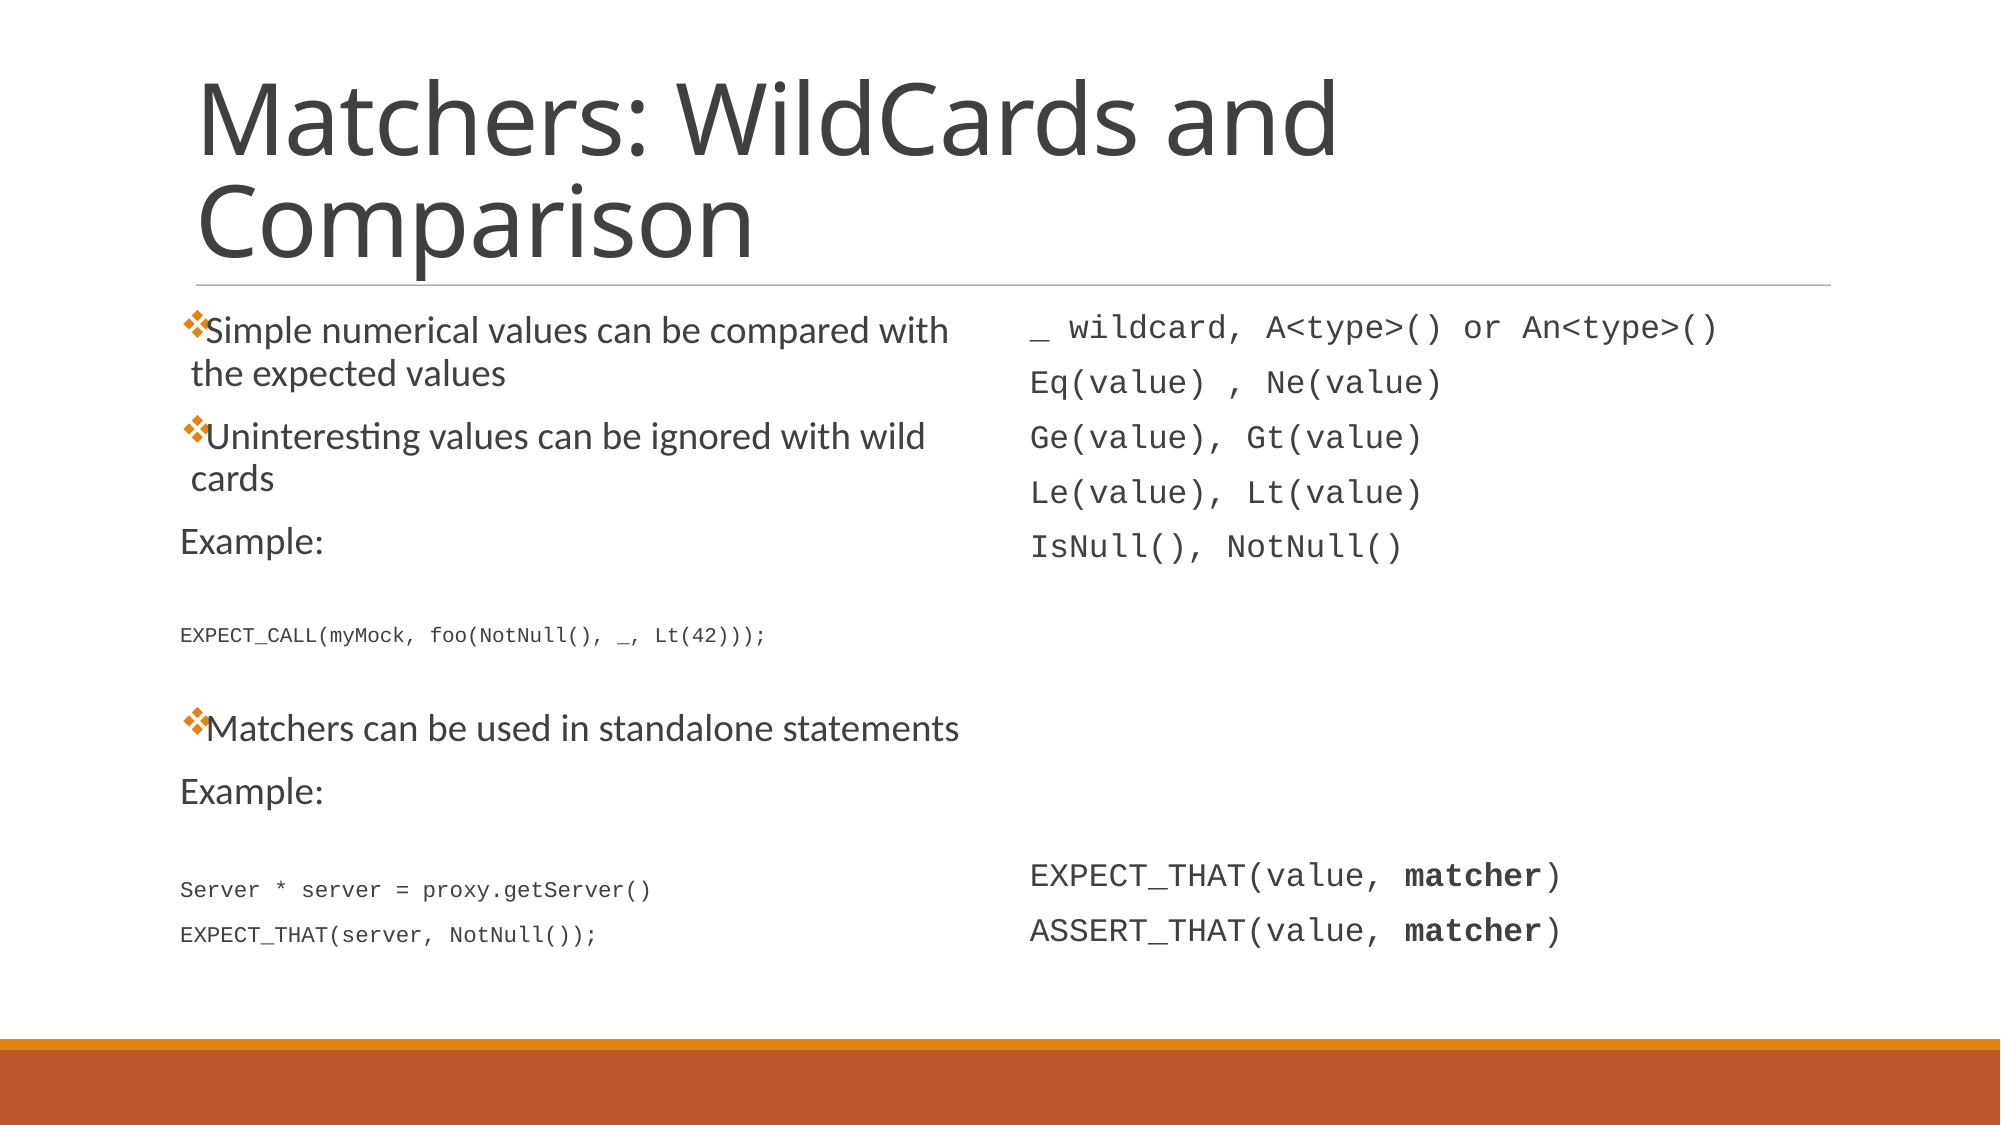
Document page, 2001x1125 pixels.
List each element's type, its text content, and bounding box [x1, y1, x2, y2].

list _ wildcard, A<type>() or An<type>() Eq(value) , Ne(value) Ge(value), Gt(value) Le(value), Lt(value) IsNull(), NotNull() EXPECT_THAT(value, matcher) ASSERT_THAT(value, matcher) [1020, 302, 1830, 963]
title Matchers: WildCards and Comparison [180, 47, 1830, 285]
list Simple numerical values can be compared with the expected values Uninteresting values can be ignored with wild cards Example: EXPECT_CALL(myMock, foo(NotNull(), _, Lt(42))); Matchers can be used in standalone statements Example: Server * server = proxy.getServer() EXPECT_THAT(server, NotNull()); [180, 302, 990, 963]
